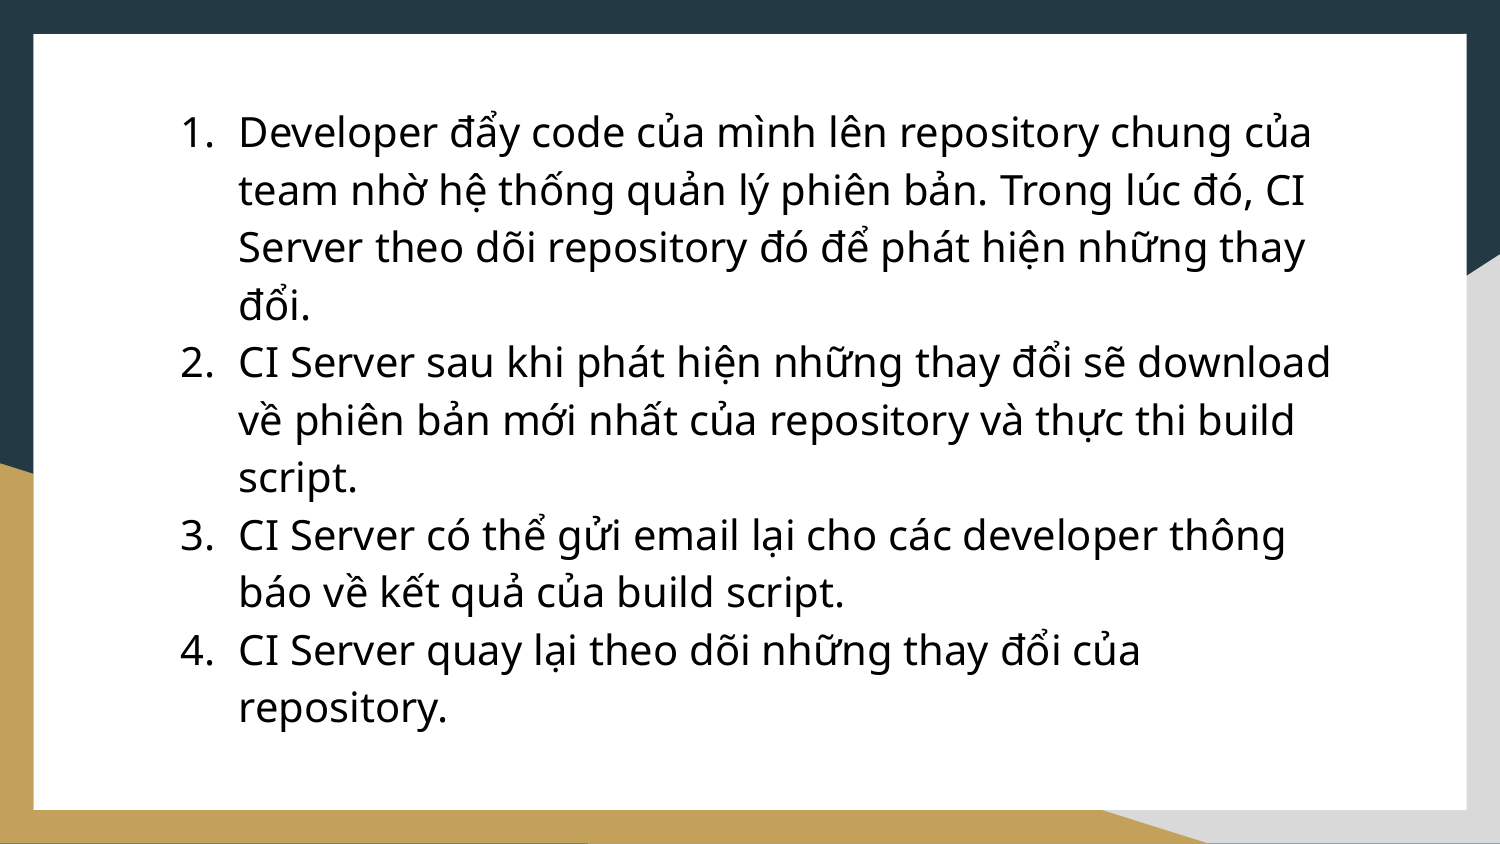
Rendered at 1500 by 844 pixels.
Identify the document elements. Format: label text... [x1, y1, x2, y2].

text_box Developer đẩy code của mình lên repository chung của team nhờ hệ thống quản lý phiên bản. Trong lúc đó, CI Server theo dõi repository đó để phát hiện những thay đổi. CI Server sau khi phát hiện những thay đổi sẽ download về phiên bản mới nhất của repository và thực thi build script. CI Server có thể gửi email lại cho các developer thông báo về kết quả của build script. CI Server quay lại theo dõi những thay đổi của repository. [148, 83, 1352, 761]
